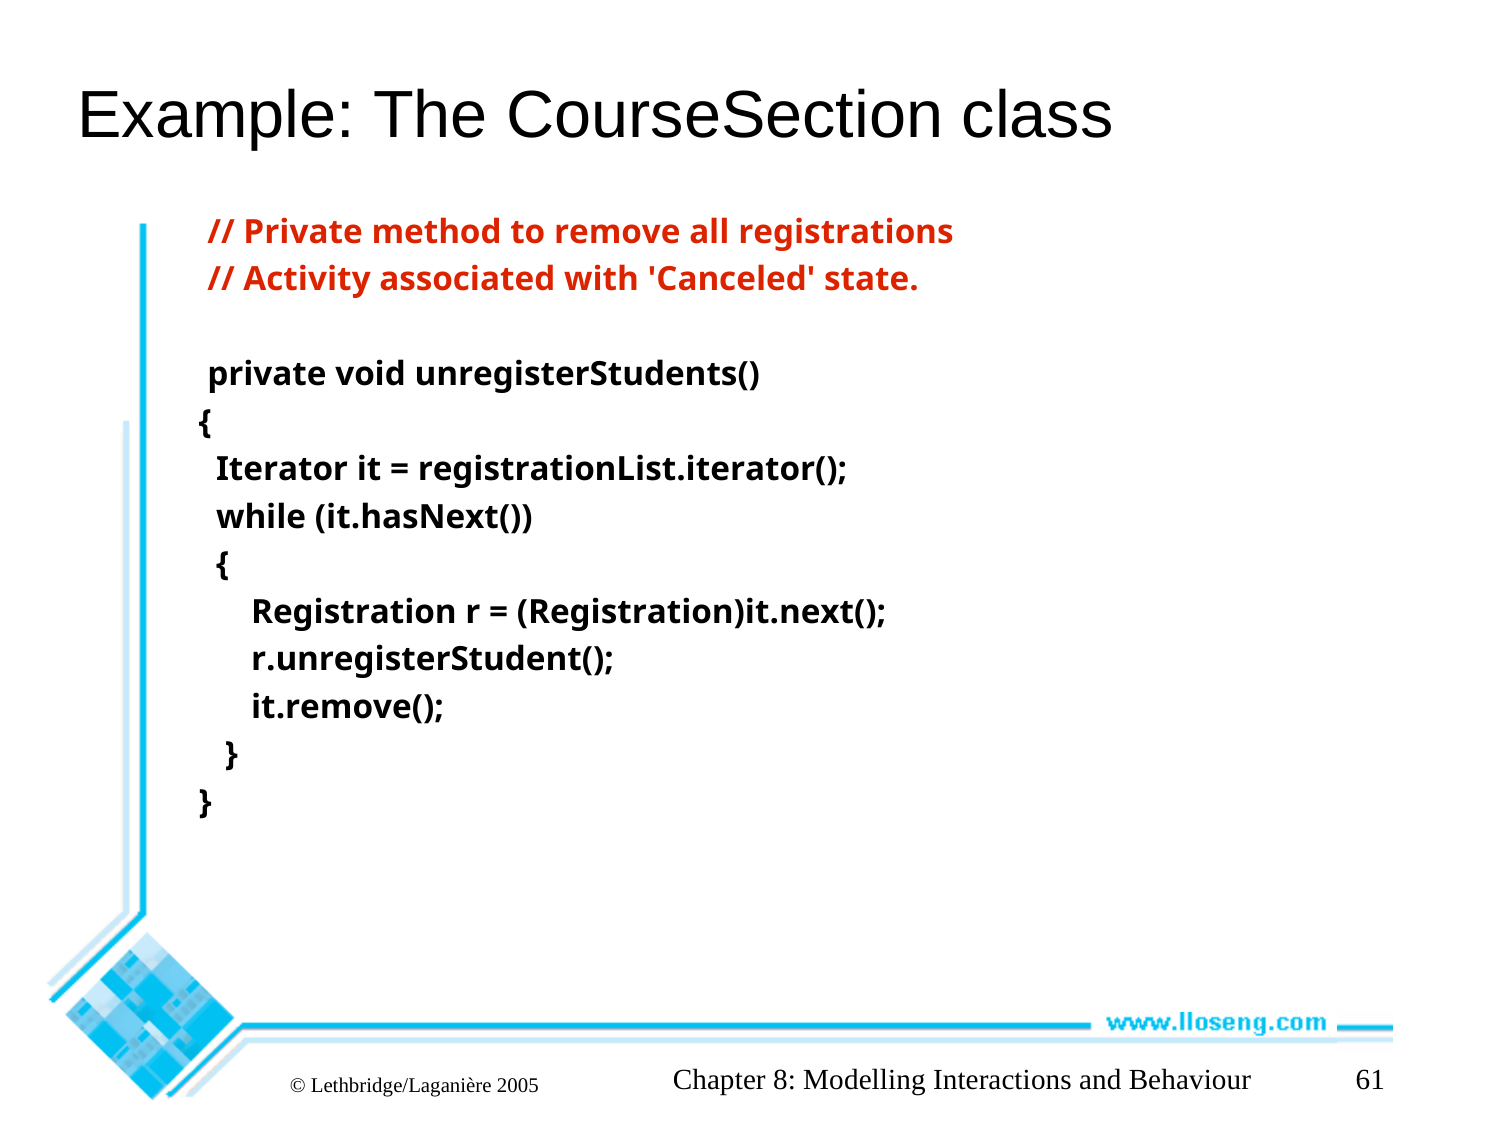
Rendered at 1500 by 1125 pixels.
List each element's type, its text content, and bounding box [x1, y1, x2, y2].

text_box // Private method to remove all registrations // Activity associated with 'Canceled' state. private void unregisterStudents() { Iterator it = registrationList.iterator(); while (it.hasNext()) { Registration r = (Registration)it.next(); r.unregisterStudent(); it.remove(); } } [174, 197, 1388, 976]
text_box Chapter 8: Modelling Interactions and Behaviour [624, 1050, 1300, 1125]
picture [35, 212, 1393, 1102]
title Example: The CourseSection class [62, 37, 1413, 188]
text_box <number> [1325, 1050, 1401, 1125]
text_box © Lethbridge/Laganière 2005 [275, 1062, 601, 1125]
